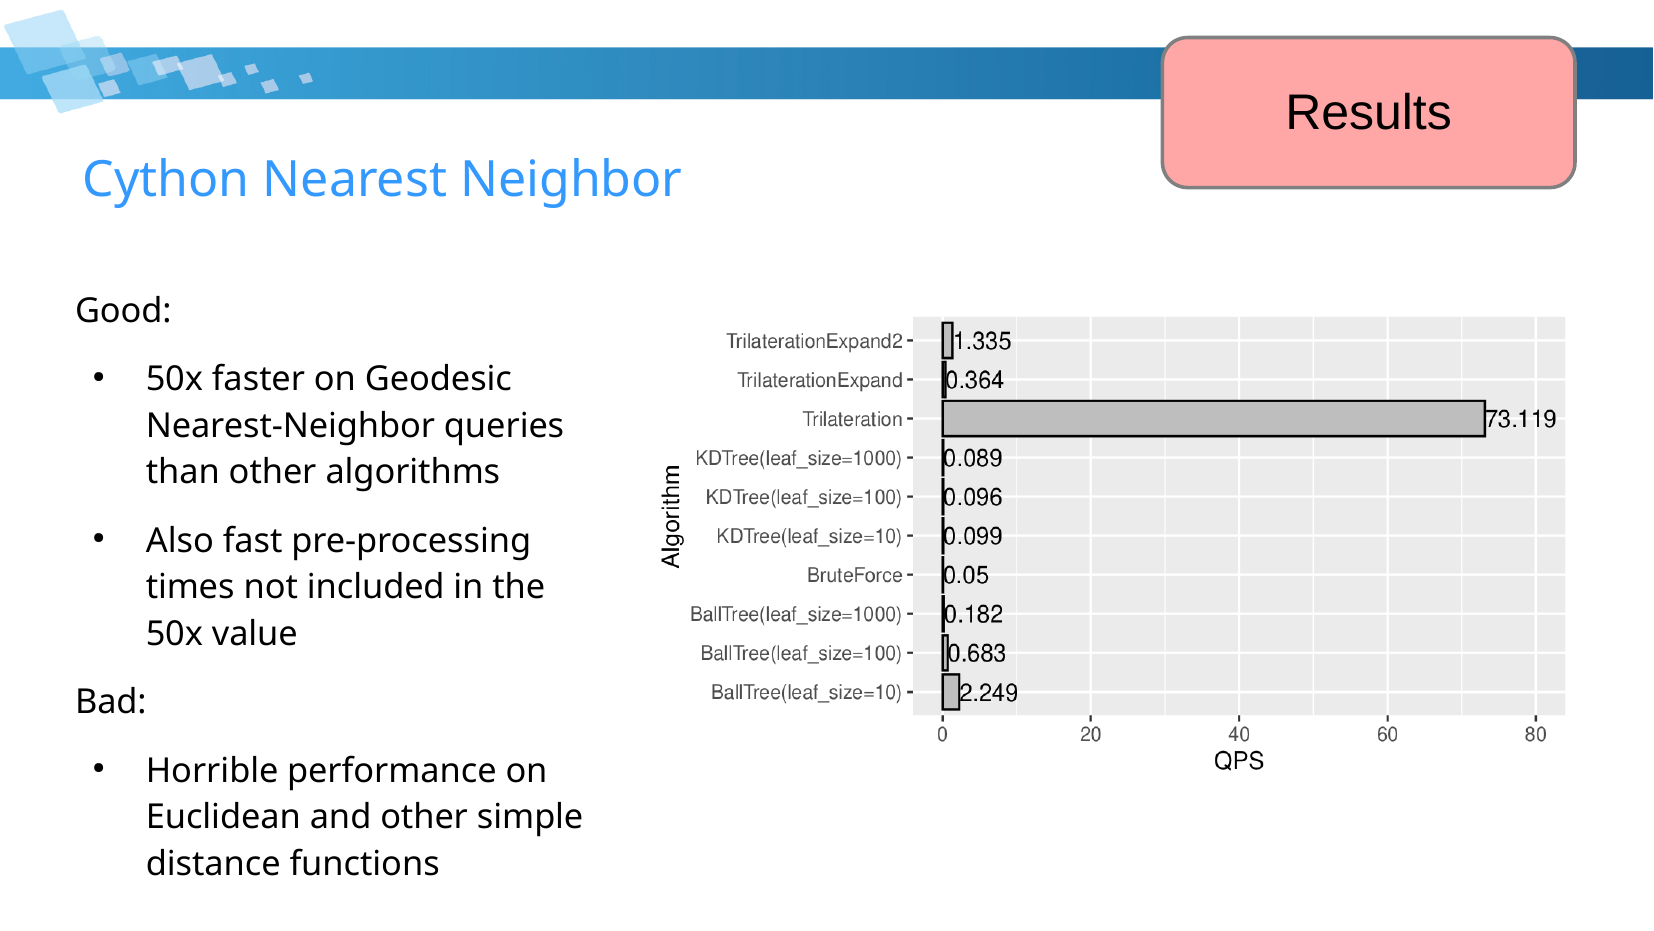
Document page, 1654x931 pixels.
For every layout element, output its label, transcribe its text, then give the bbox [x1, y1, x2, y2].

text_box Results [1162, 37, 1576, 188]
list Good: 50x faster on Geodesic Nearest-Neighbor queries than other algorithms Also fast pre-processing times not included in the 50x value Bad: Horrible performance on Euclidean and other simple distance functions [75, 285, 596, 826]
picture [0, 0, 1653, 929]
title Cython Nearest Neighbor [82, 99, 1571, 255]
